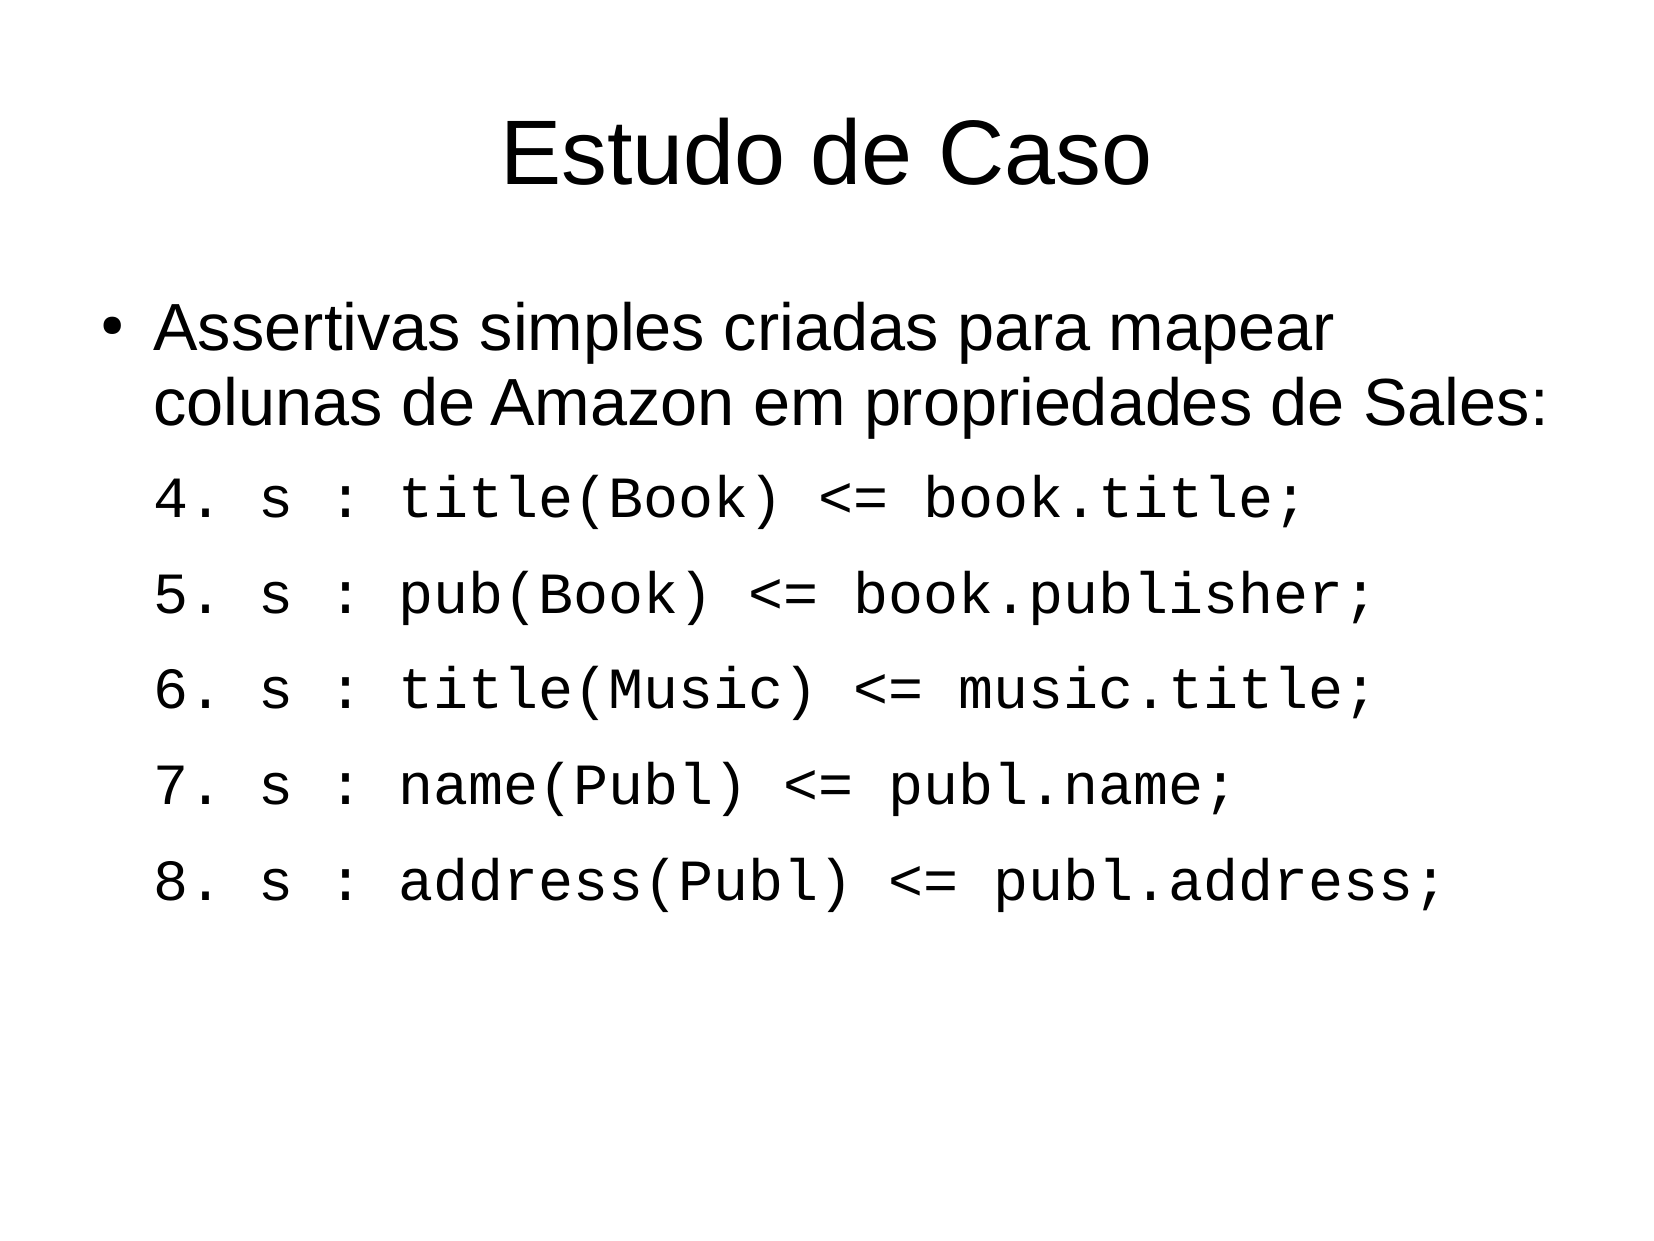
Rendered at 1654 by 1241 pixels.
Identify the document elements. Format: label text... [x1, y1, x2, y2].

title Estudo de Caso [82, 49, 1571, 257]
list Assertivas simples criadas para mapear colunas de Amazon em propriedades de Sales: 4. s : title(Book) <= book.title; 5. s : pub(Book) <= book.publisher; 6. s : title(Music) <= music.title; 7. s : name(Publ) <= publ.name; 8. s : address(Publ) <= publ.address; [82, 290, 1571, 1109]
